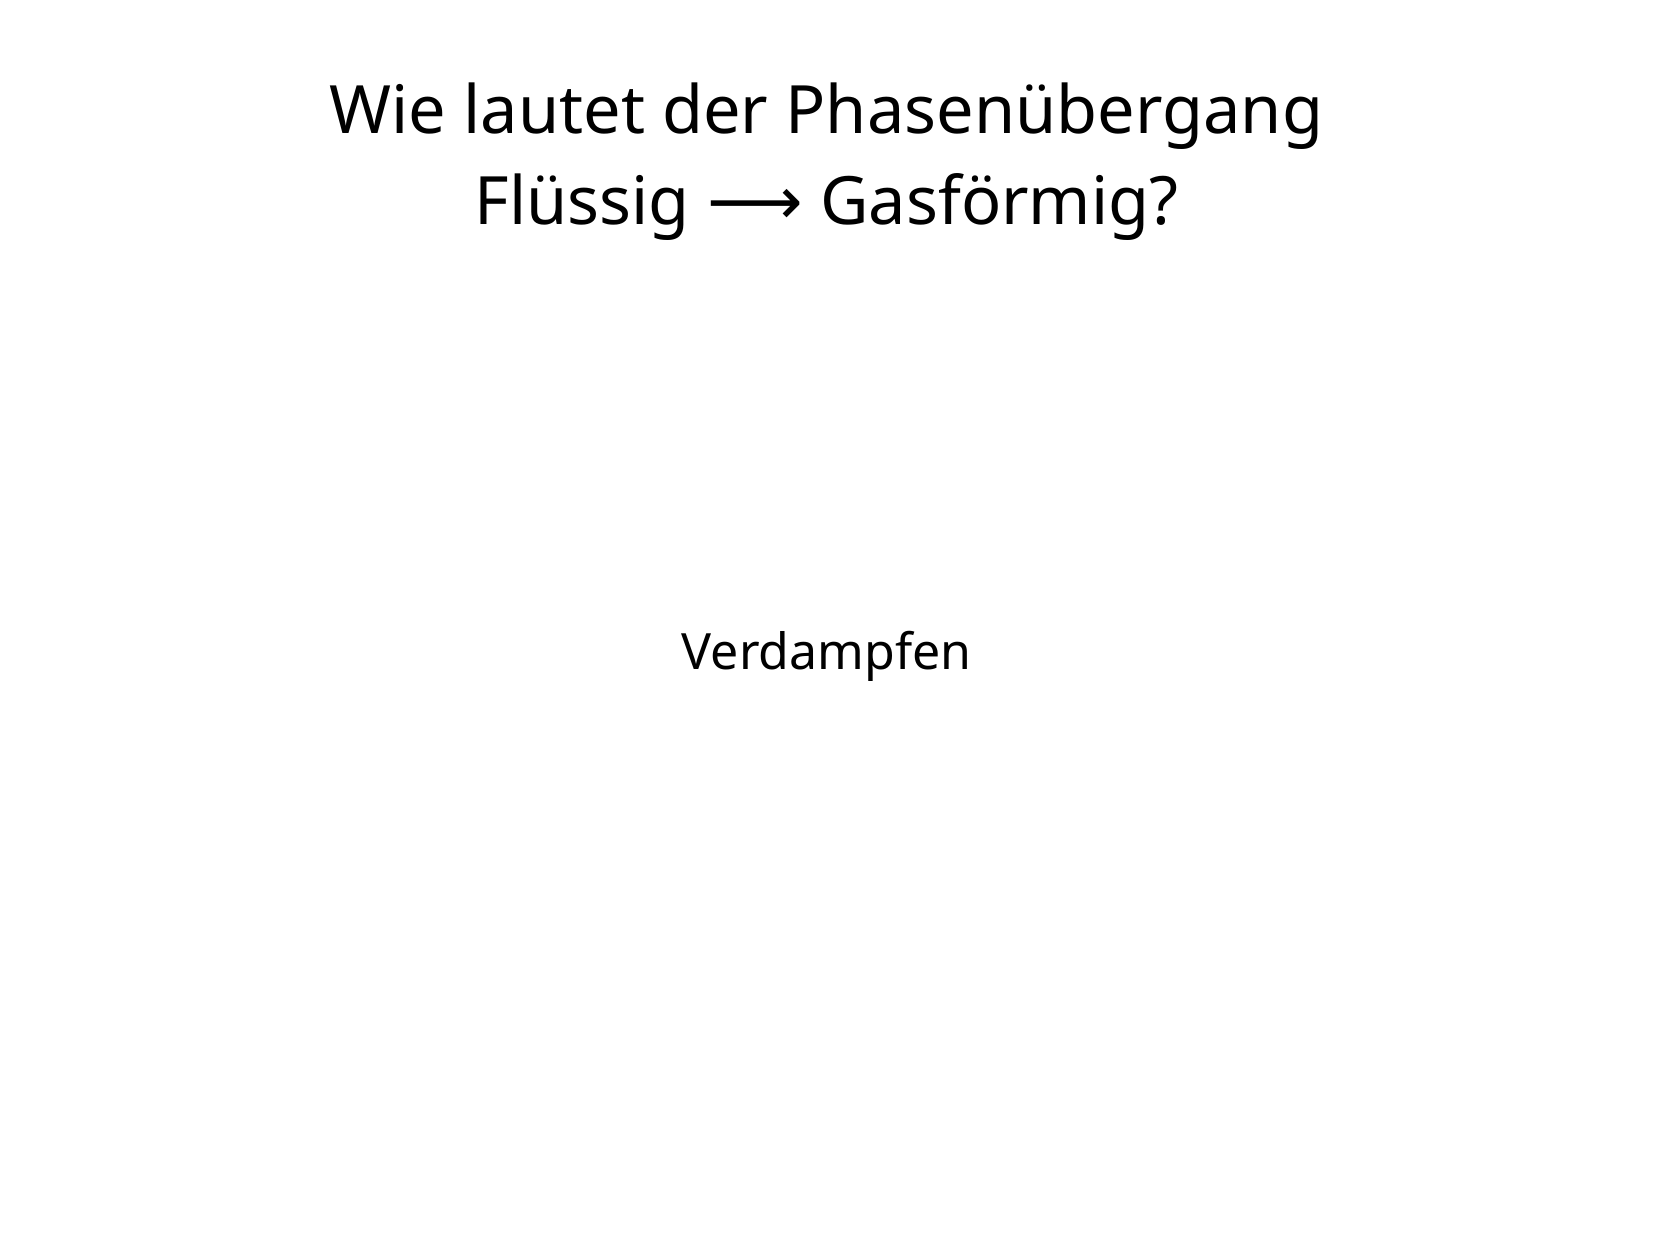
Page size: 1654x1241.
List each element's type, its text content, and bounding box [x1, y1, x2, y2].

subtitle Verdampfen [82, 290, 1571, 1010]
title Wie lautet der Phasenübergang Flüssig ⟶ Gasförmig? [82, 49, 1571, 257]
